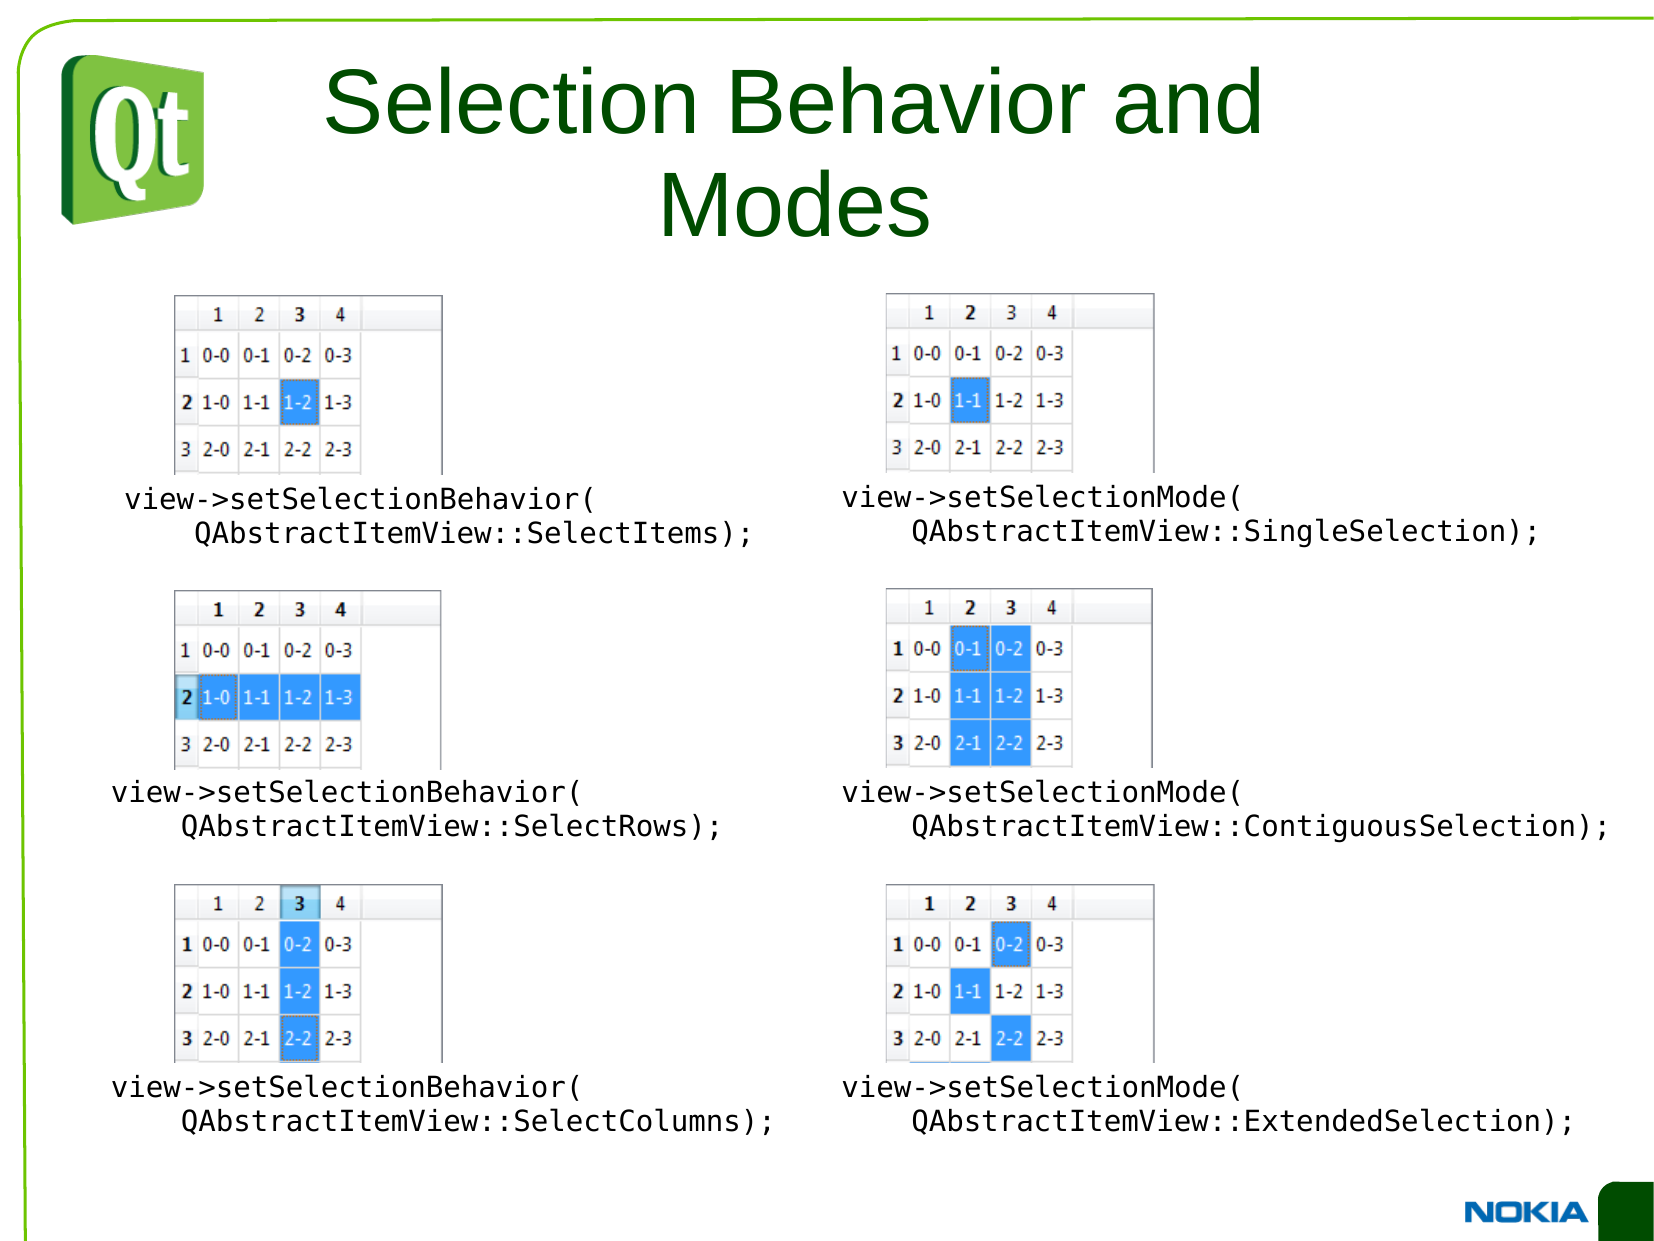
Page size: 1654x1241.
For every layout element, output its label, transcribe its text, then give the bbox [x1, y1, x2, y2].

picture [174, 884, 443, 1063]
text_box view->setSelectionBehavior( QAbstractItemView::SelectColumns); [96, 1062, 794, 1146]
text_box view->setSelectionBehavior( QAbstractItemView::SelectRows); [96, 767, 741, 851]
picture [885, 588, 1153, 768]
text_box view->setSelectionMode( QAbstractItemView::SingleSelection); [826, 472, 1559, 556]
picture [174, 295, 443, 475]
picture [885, 884, 1155, 1063]
text_box view->setSelectionBehavior( QAbstractItemView::SelectItems); [109, 474, 772, 558]
picture [885, 293, 1155, 473]
text_box view->setSelectionMode( QAbstractItemView::ExtendedSelection); [826, 1062, 1595, 1146]
title Selection Behavior and Modes [257, 49, 1333, 257]
text_box view->setSelectionMode( QAbstractItemView::ContiguousSelection); [826, 767, 1630, 851]
picture [61, 55, 204, 225]
picture [1465, 1201, 1589, 1223]
picture [174, 590, 442, 770]
